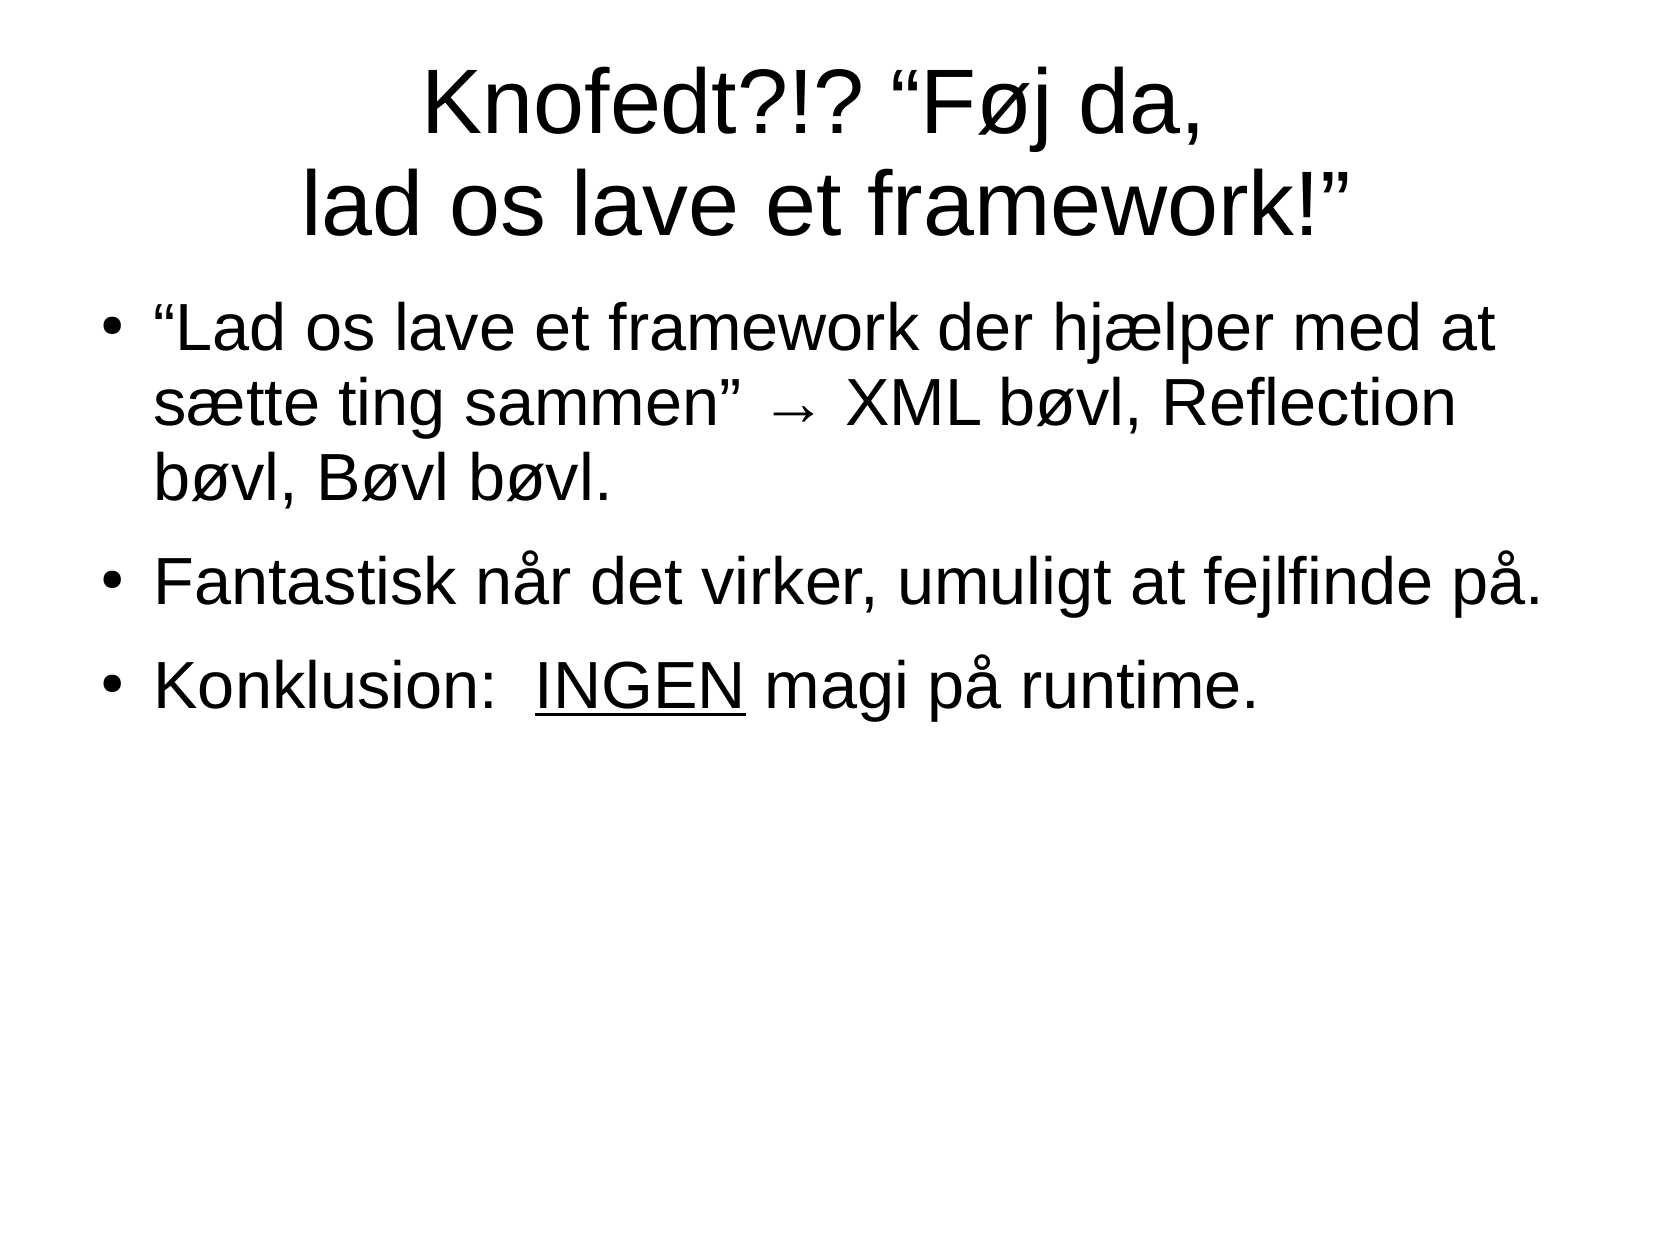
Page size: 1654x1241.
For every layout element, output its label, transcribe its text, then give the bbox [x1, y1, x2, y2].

title Knofedt?!? “Føj da, lad os lave et framework!” [82, 49, 1571, 257]
list “Lad os lave et framework der hjælper med at sætte ting sammen” → XML bøvl, Reflection bøvl, Bøvl bøvl. Fantastisk når det virker, umuligt at fejlfinde på. Konklusion: INGEN magi på runtime. [82, 290, 1571, 1010]
